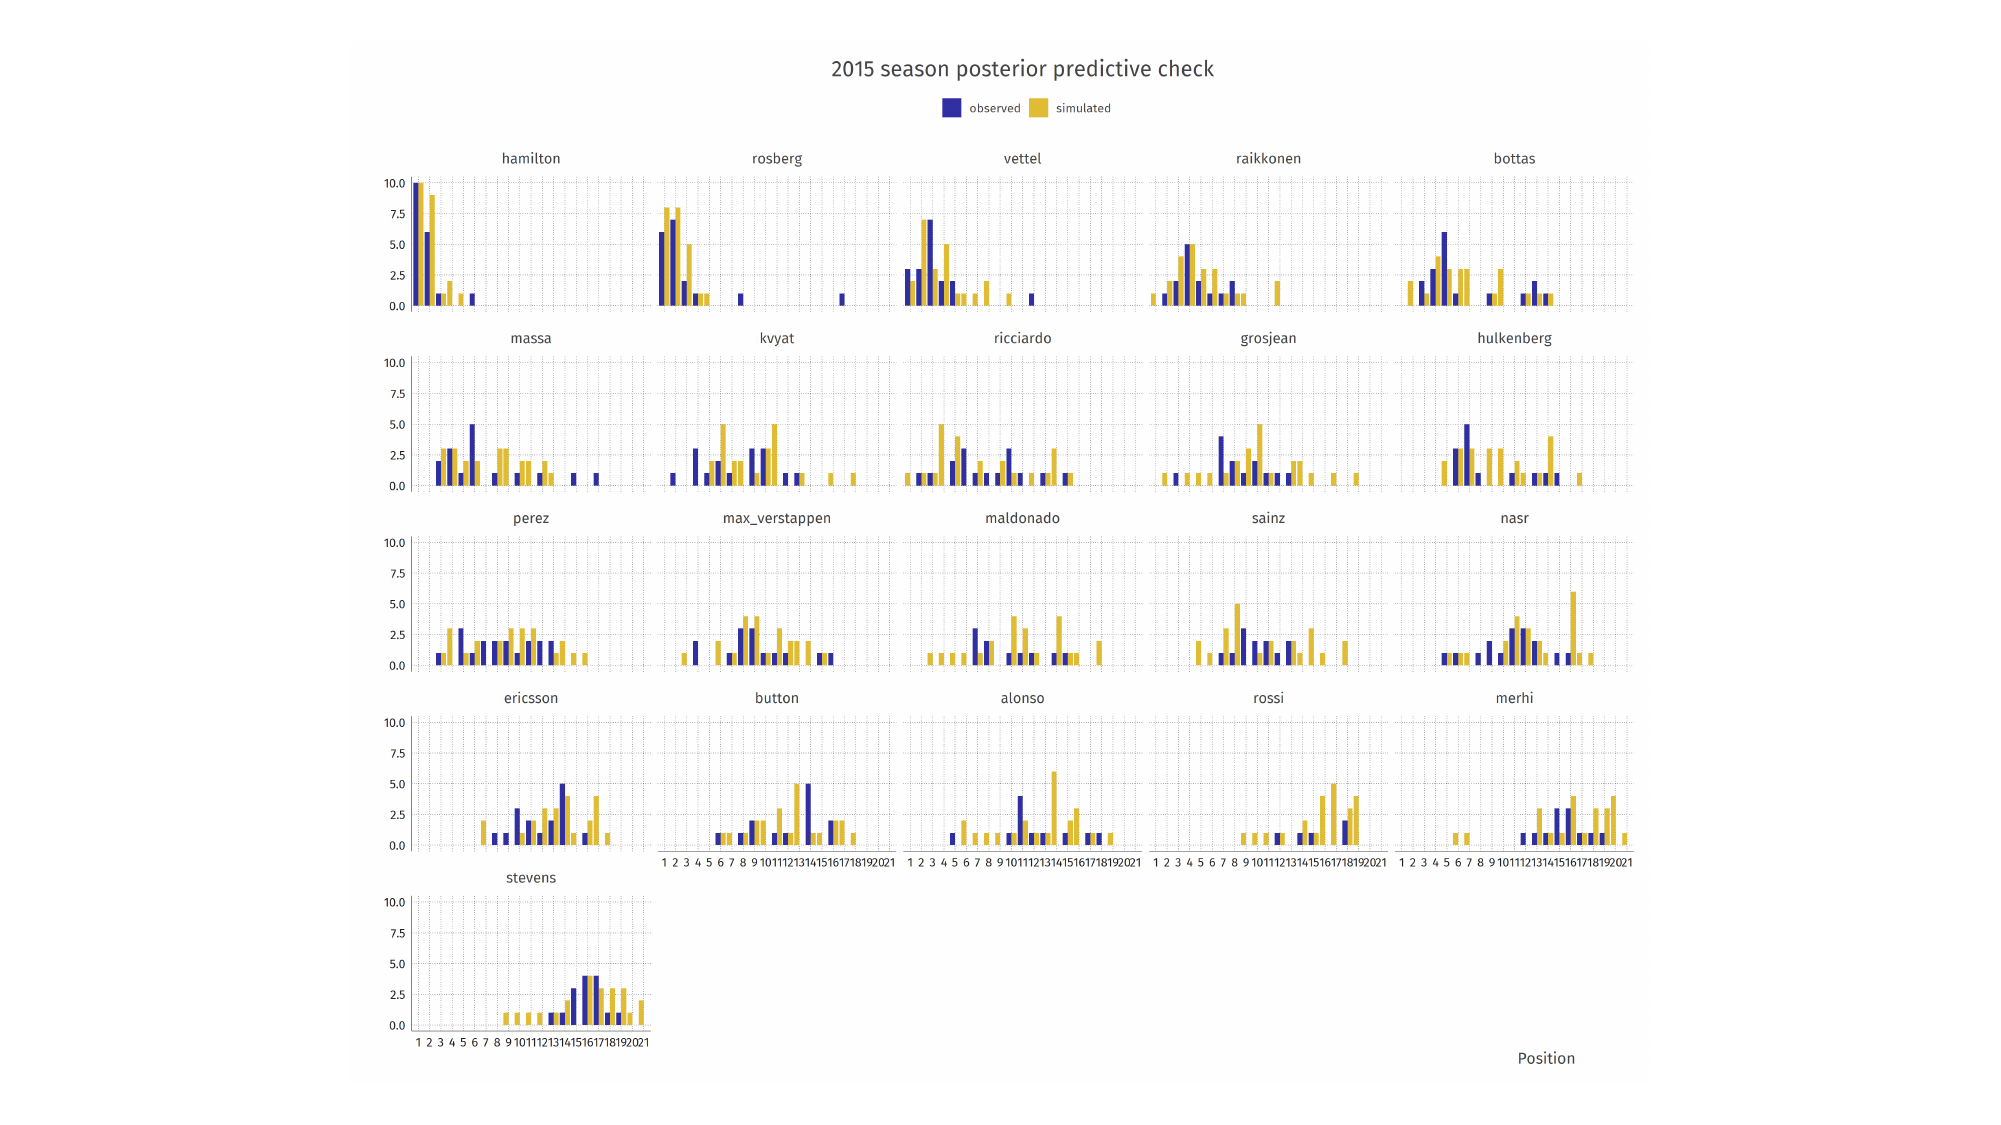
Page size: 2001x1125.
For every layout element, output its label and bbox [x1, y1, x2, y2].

picture [349, 41, 1651, 1084]
